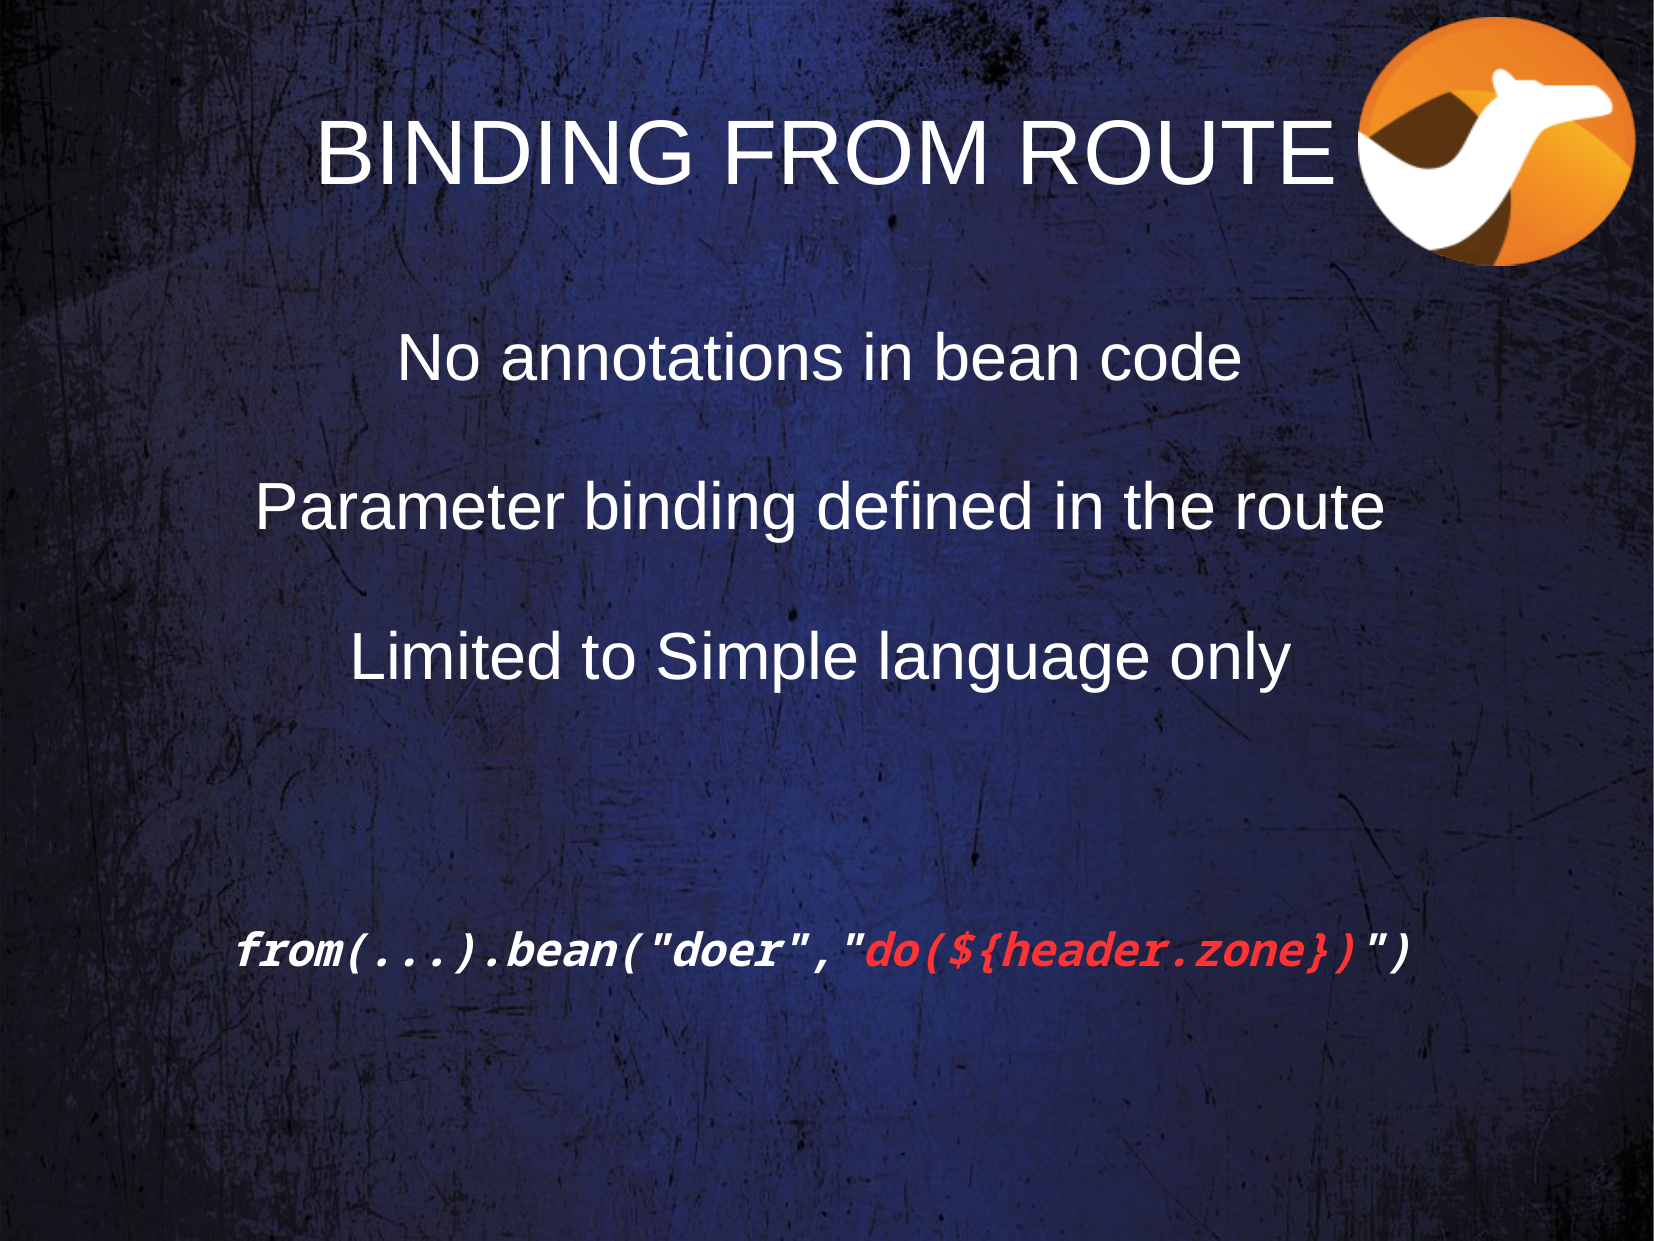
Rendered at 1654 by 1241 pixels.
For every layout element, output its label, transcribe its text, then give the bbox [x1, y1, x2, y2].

title BINDING FROM ROUTE [82, 49, 1358, 253]
picture [0, 0, 1654, 1241]
subtitle No annotations in bean code Parameter binding defined in the route Limited to Simple language only from(...).bean("doer","do(${header.zone})") [76, 253, 1565, 1047]
